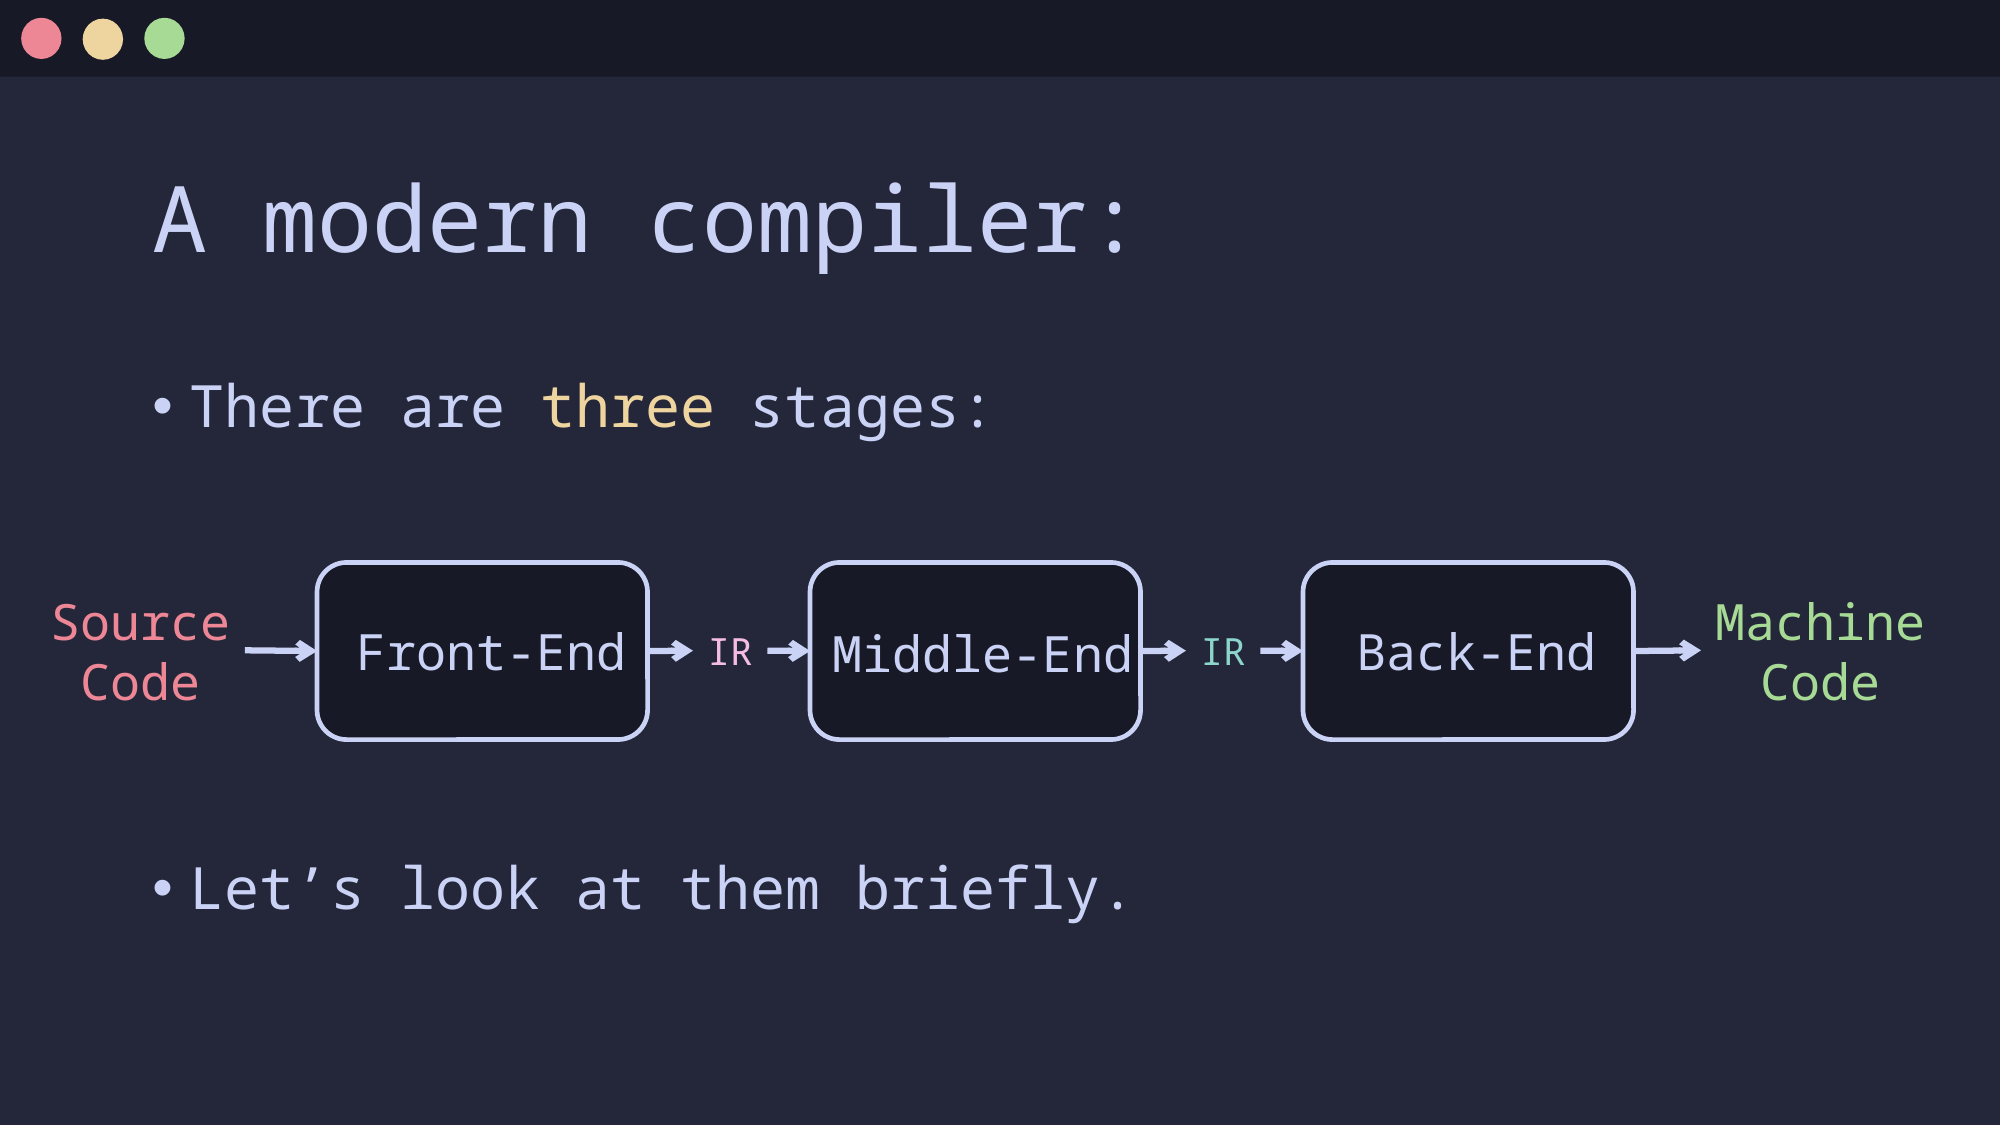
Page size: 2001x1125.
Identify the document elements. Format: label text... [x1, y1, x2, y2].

text_box Machine Code [1700, 582, 1941, 718]
text_box [1302, 562, 1634, 740]
text_box Middle-End [818, 614, 1148, 690]
text_box [0, 0, 2000, 77]
text_box IR [1185, 620, 1261, 681]
text_box Back-End [1341, 613, 1612, 688]
text_box Front-End [341, 613, 642, 688]
text_box Source Code [35, 582, 245, 718]
text_box [810, 562, 1141, 740]
title A modern compiler: [137, 113, 1863, 332]
text_box IR [692, 620, 768, 681]
list There are three stages: [137, 369, 1863, 450]
text_box Let’s look at them briefly. [137, 851, 1863, 932]
text_box [317, 562, 648, 740]
